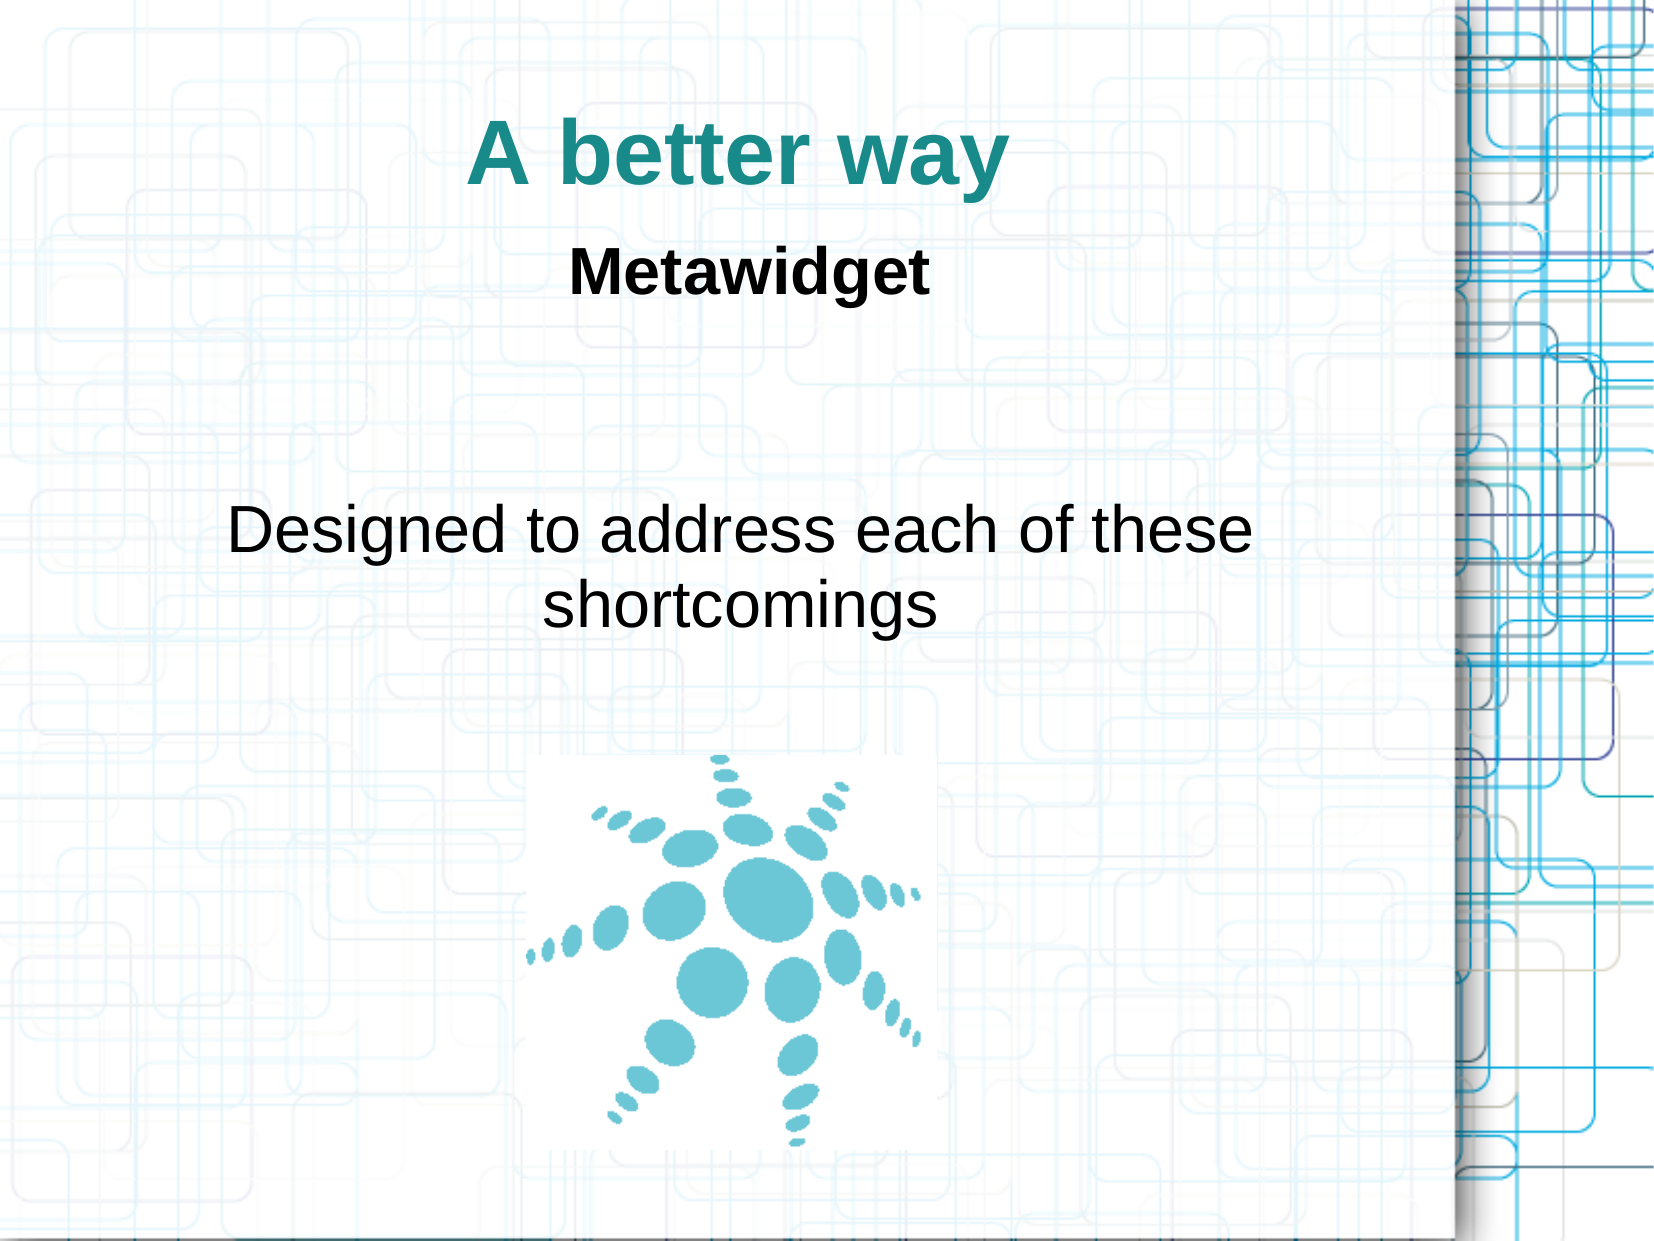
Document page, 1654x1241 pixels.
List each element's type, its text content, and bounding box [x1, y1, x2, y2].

picture [0, 0, 1654, 1241]
text_box Metawidget [82, 159, 1418, 384]
title A better way [59, 56, 1418, 250]
text_box Designed to address each of these shortcomings [59, 417, 1424, 1090]
